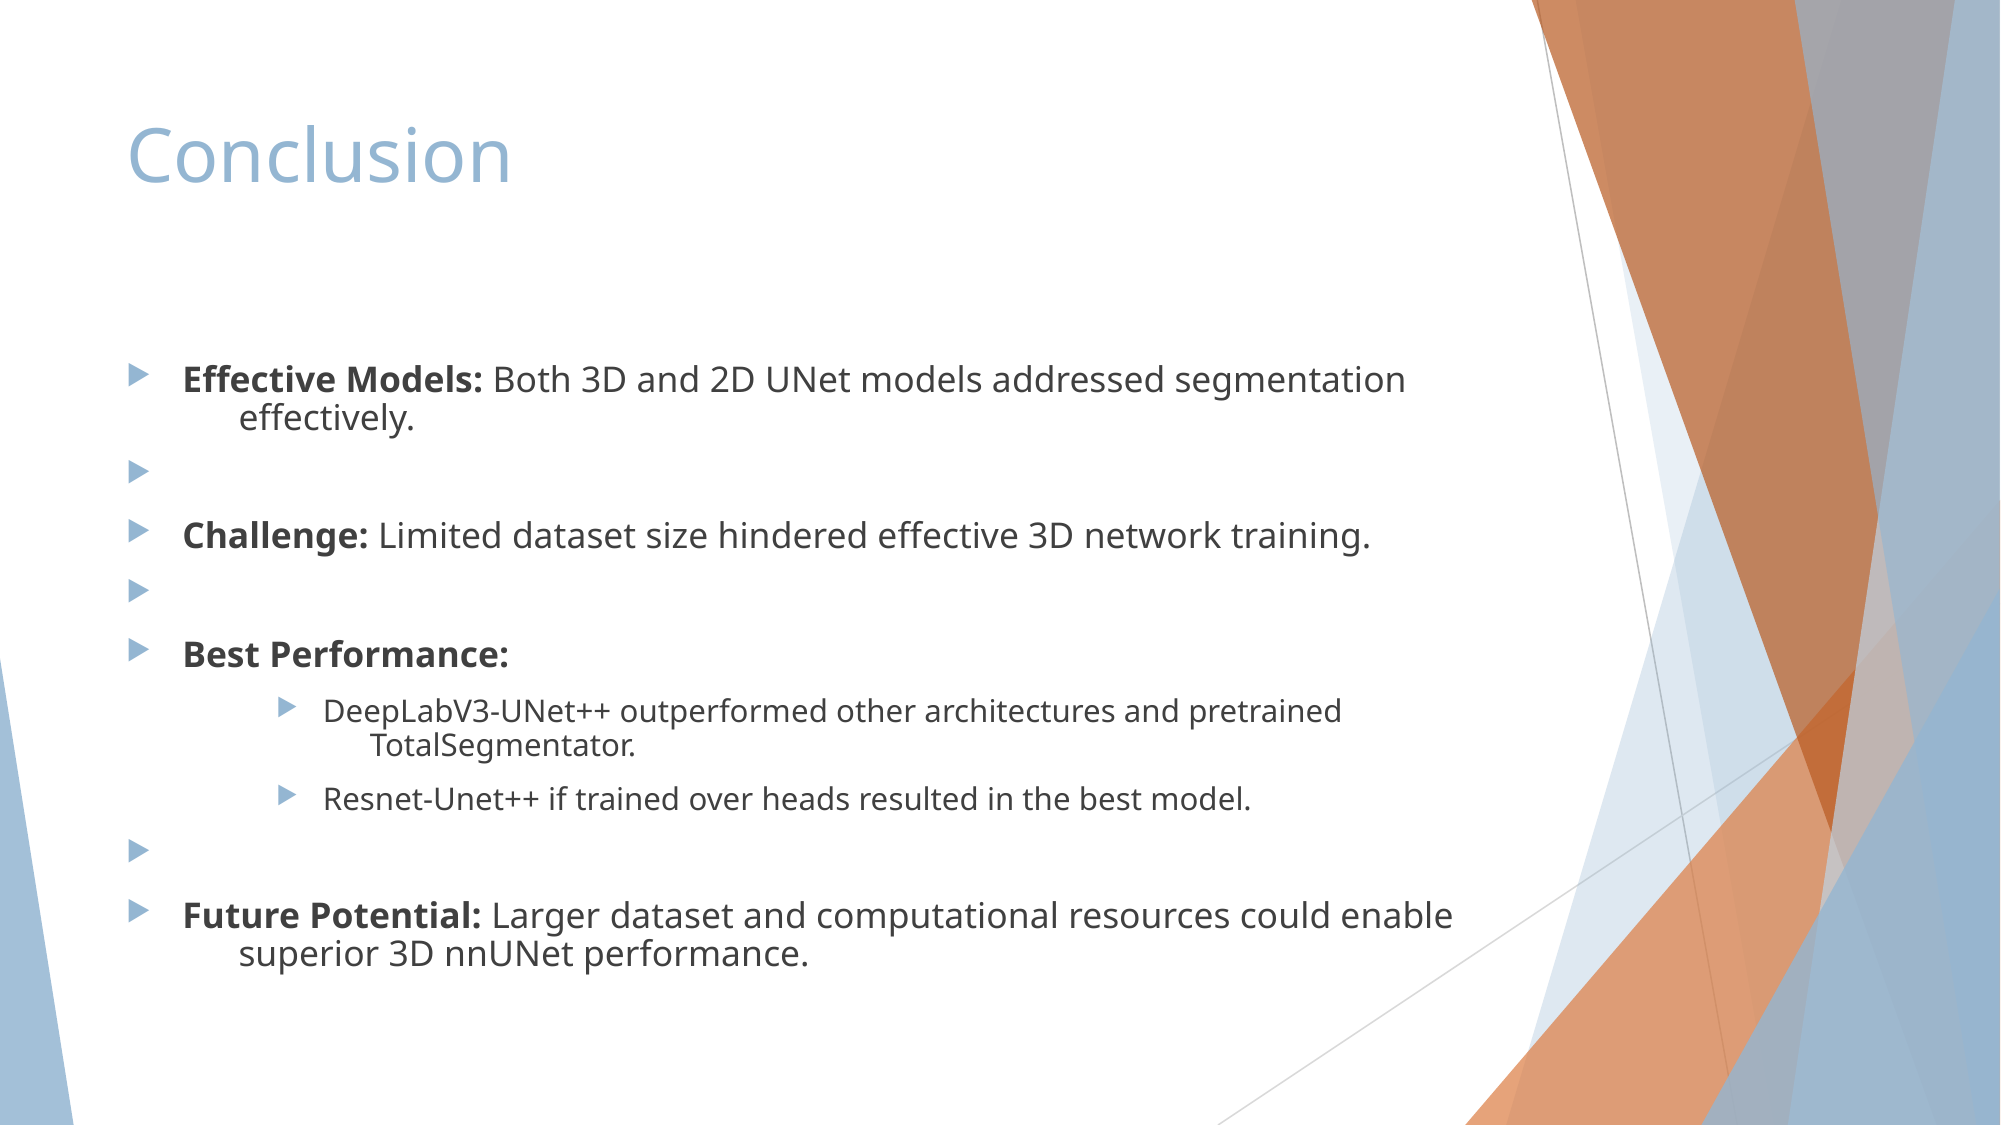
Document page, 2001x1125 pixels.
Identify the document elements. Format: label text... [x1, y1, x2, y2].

title Conclusion [111, 99, 1522, 317]
list Effective Models: Both 3D and 2D UNet models addressed segmentation effectively. Challenge: Limited dataset size hindered effective 3D network training. Best Performance: DeepLabV3-UNet++ outperformed other architectures and pretrained TotalSegmentator. Resnet-Unet++ if trained over heads resulted in the best model. Future Potential: Larger dataset and computational resources could enable superior 3D nnUNet performance. [111, 354, 1522, 992]
